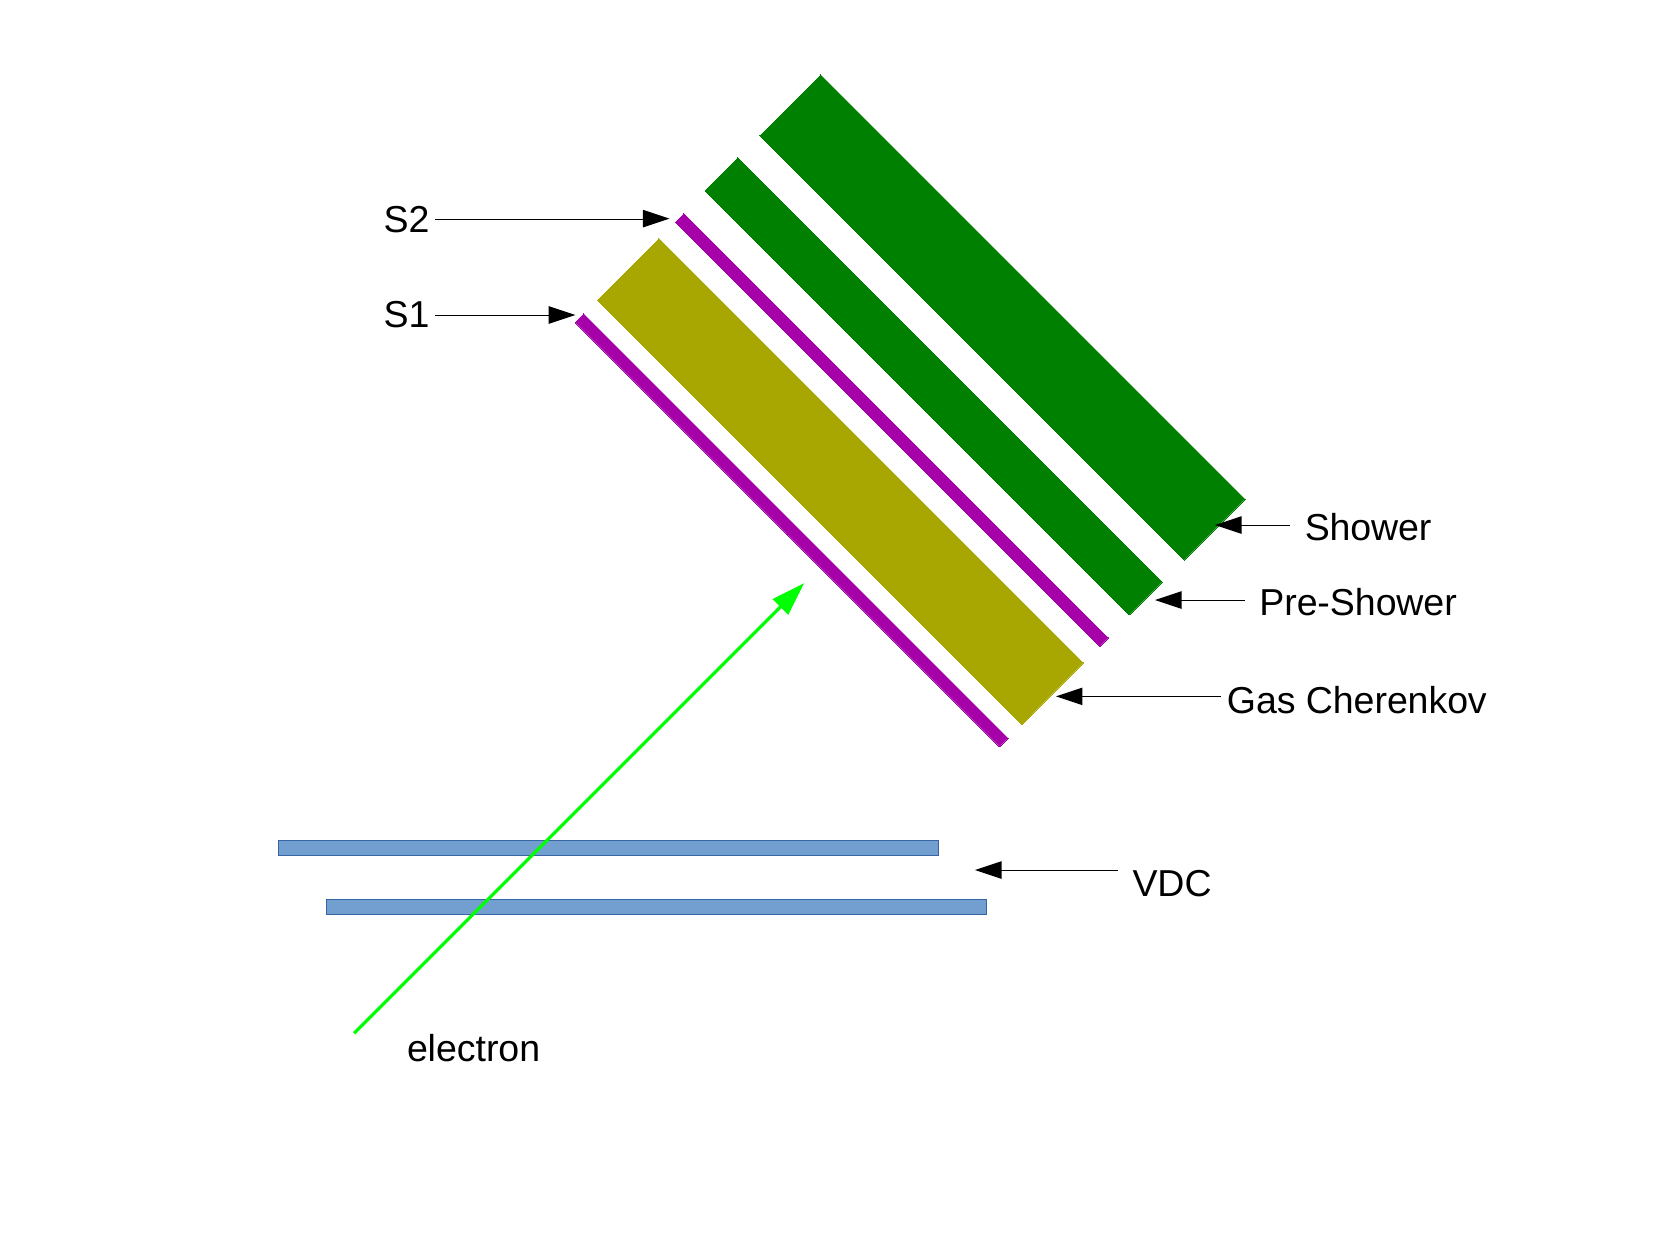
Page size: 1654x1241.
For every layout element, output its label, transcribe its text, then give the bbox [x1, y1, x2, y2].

text_box VDC [1117, 855, 1227, 912]
text_box Pre-Shower [1244, 573, 1531, 631]
text_box [675, 213, 1109, 647]
text_box electron [392, 1020, 556, 1077]
text_box [278, 840, 544, 856]
text_box [326, 899, 485, 915]
text_box [535, 840, 939, 856]
text_box [597, 238, 1084, 725]
text_box [759, 74, 1246, 561]
text_box S1 [368, 285, 445, 343]
text_box S2 [368, 191, 445, 248]
text_box Shower [1290, 498, 1576, 556]
text_box Gas Cherenkov [1212, 671, 1502, 729]
text_box [575, 313, 1009, 747]
text_box [476, 899, 987, 915]
text_box [705, 157, 1163, 615]
